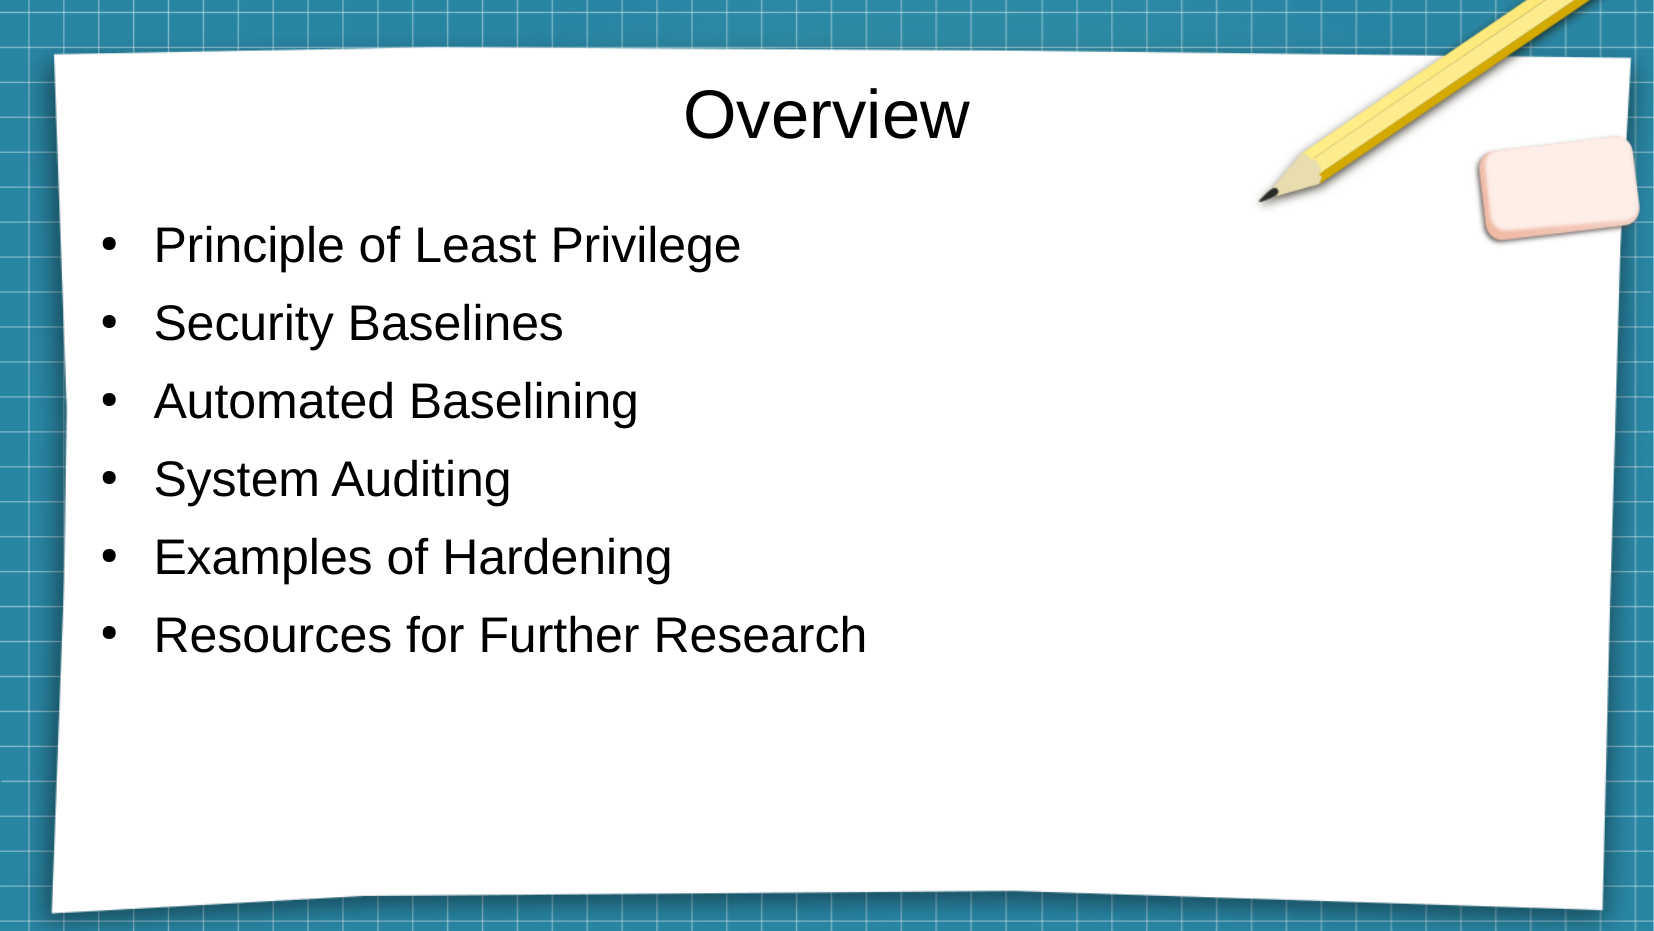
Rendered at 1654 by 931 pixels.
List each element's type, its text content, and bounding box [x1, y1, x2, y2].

list Principle of Least Privilege Security Baselines Automated Baselining System Auditing Examples of Hardening Resources for Further Research [82, 217, 1571, 758]
title Overview [82, 37, 1571, 193]
picture [0, 0, 1654, 931]
